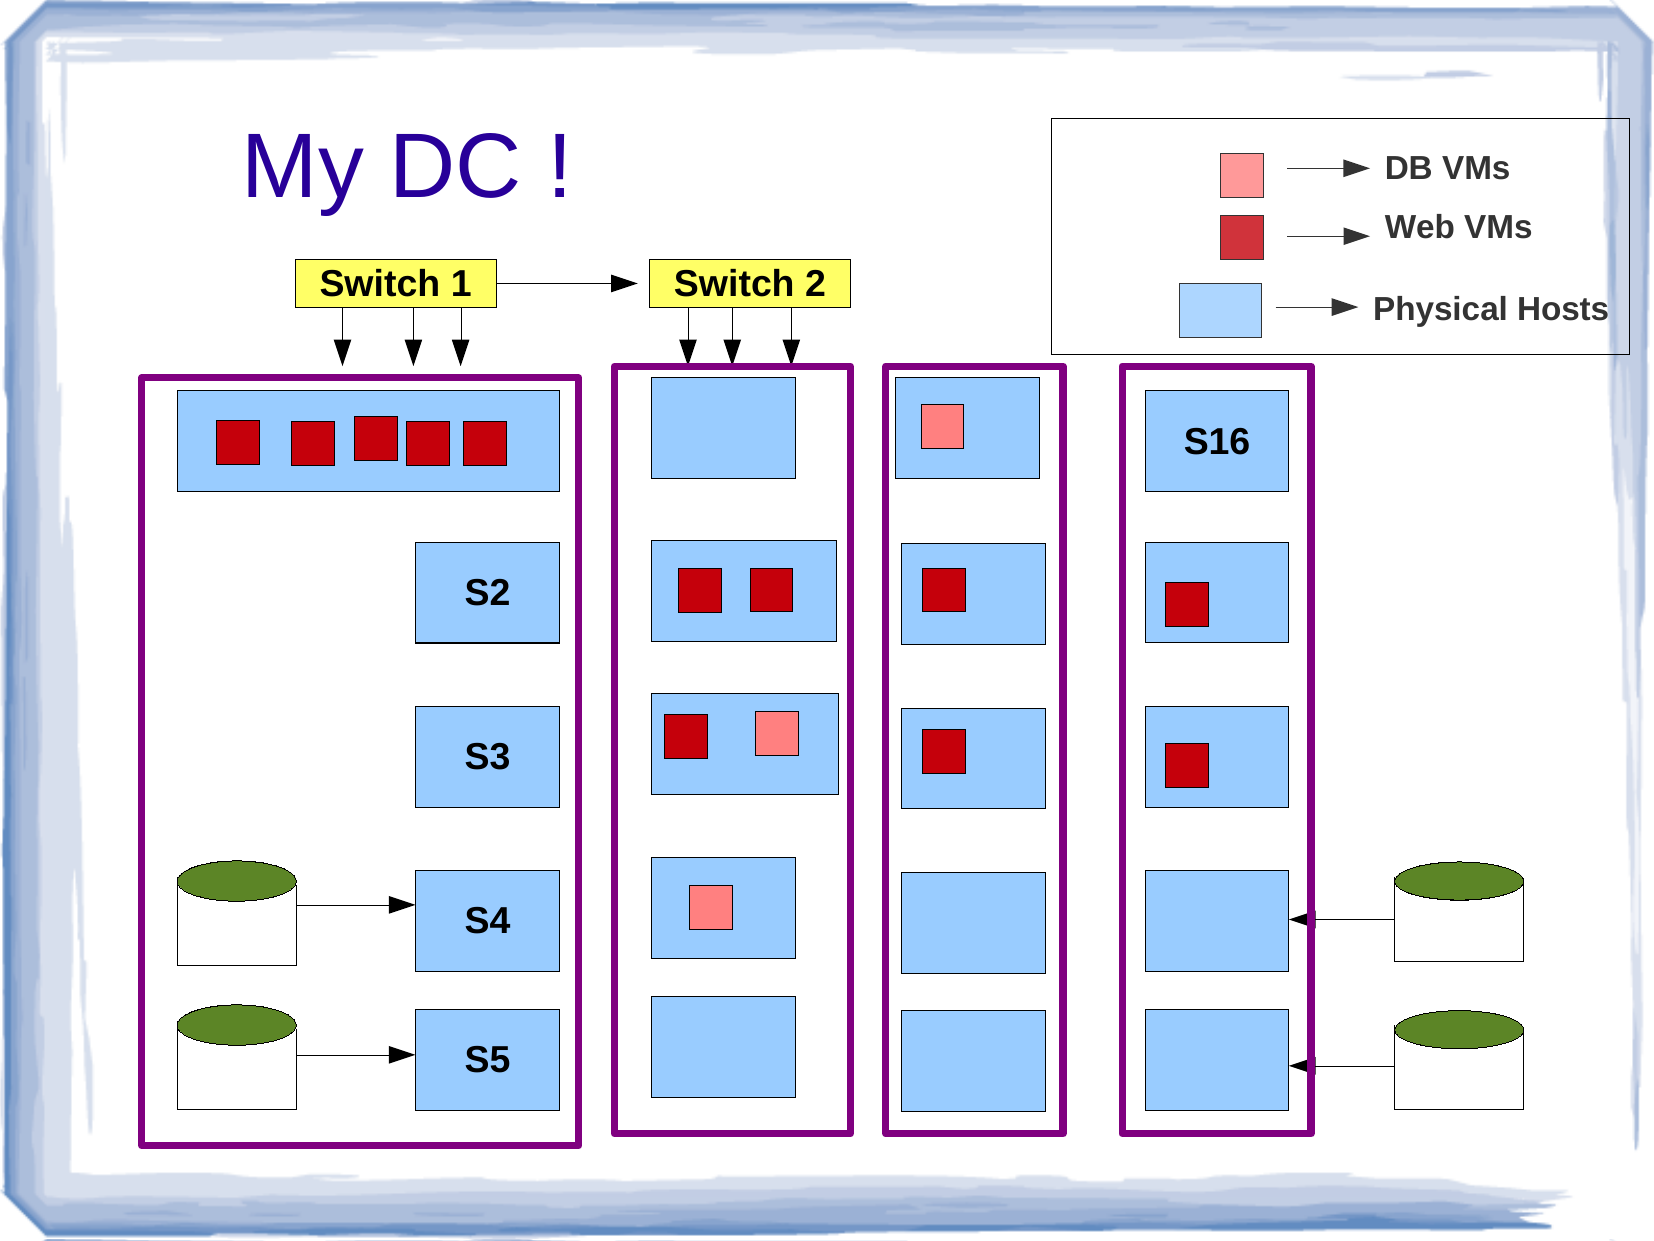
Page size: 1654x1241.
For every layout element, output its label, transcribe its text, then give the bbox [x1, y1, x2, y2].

text_box S3 [415, 706, 560, 808]
text_box [1145, 870, 1289, 972]
picture [0, 0, 1654, 1241]
text_box S16 [1145, 390, 1289, 492]
text_box Switch 1 [295, 259, 497, 308]
text_box [895, 377, 1040, 479]
text_box S4 [415, 870, 560, 972]
text_box [1145, 542, 1289, 643]
text_box [901, 1010, 1046, 1112]
text_box [178, 1004, 297, 1046]
text_box [901, 543, 1046, 645]
text_box [901, 872, 1046, 974]
text_box [1395, 1010, 1524, 1049]
text_box [651, 693, 839, 795]
text_box [901, 708, 1046, 809]
text_box [651, 996, 796, 1098]
text_box [651, 857, 796, 959]
text_box [651, 377, 796, 479]
text_box S2 [415, 542, 560, 643]
text_box S5 [415, 1009, 560, 1111]
text_box [178, 860, 297, 902]
text_box [1051, 118, 1630, 355]
text_box [1395, 861, 1524, 901]
text_box [1145, 706, 1289, 808]
text_box [1145, 1009, 1289, 1111]
text_box [651, 540, 837, 642]
text_box Switch 2 [649, 259, 851, 308]
text_box [177, 390, 560, 492]
title My DC ! [129, 94, 686, 237]
